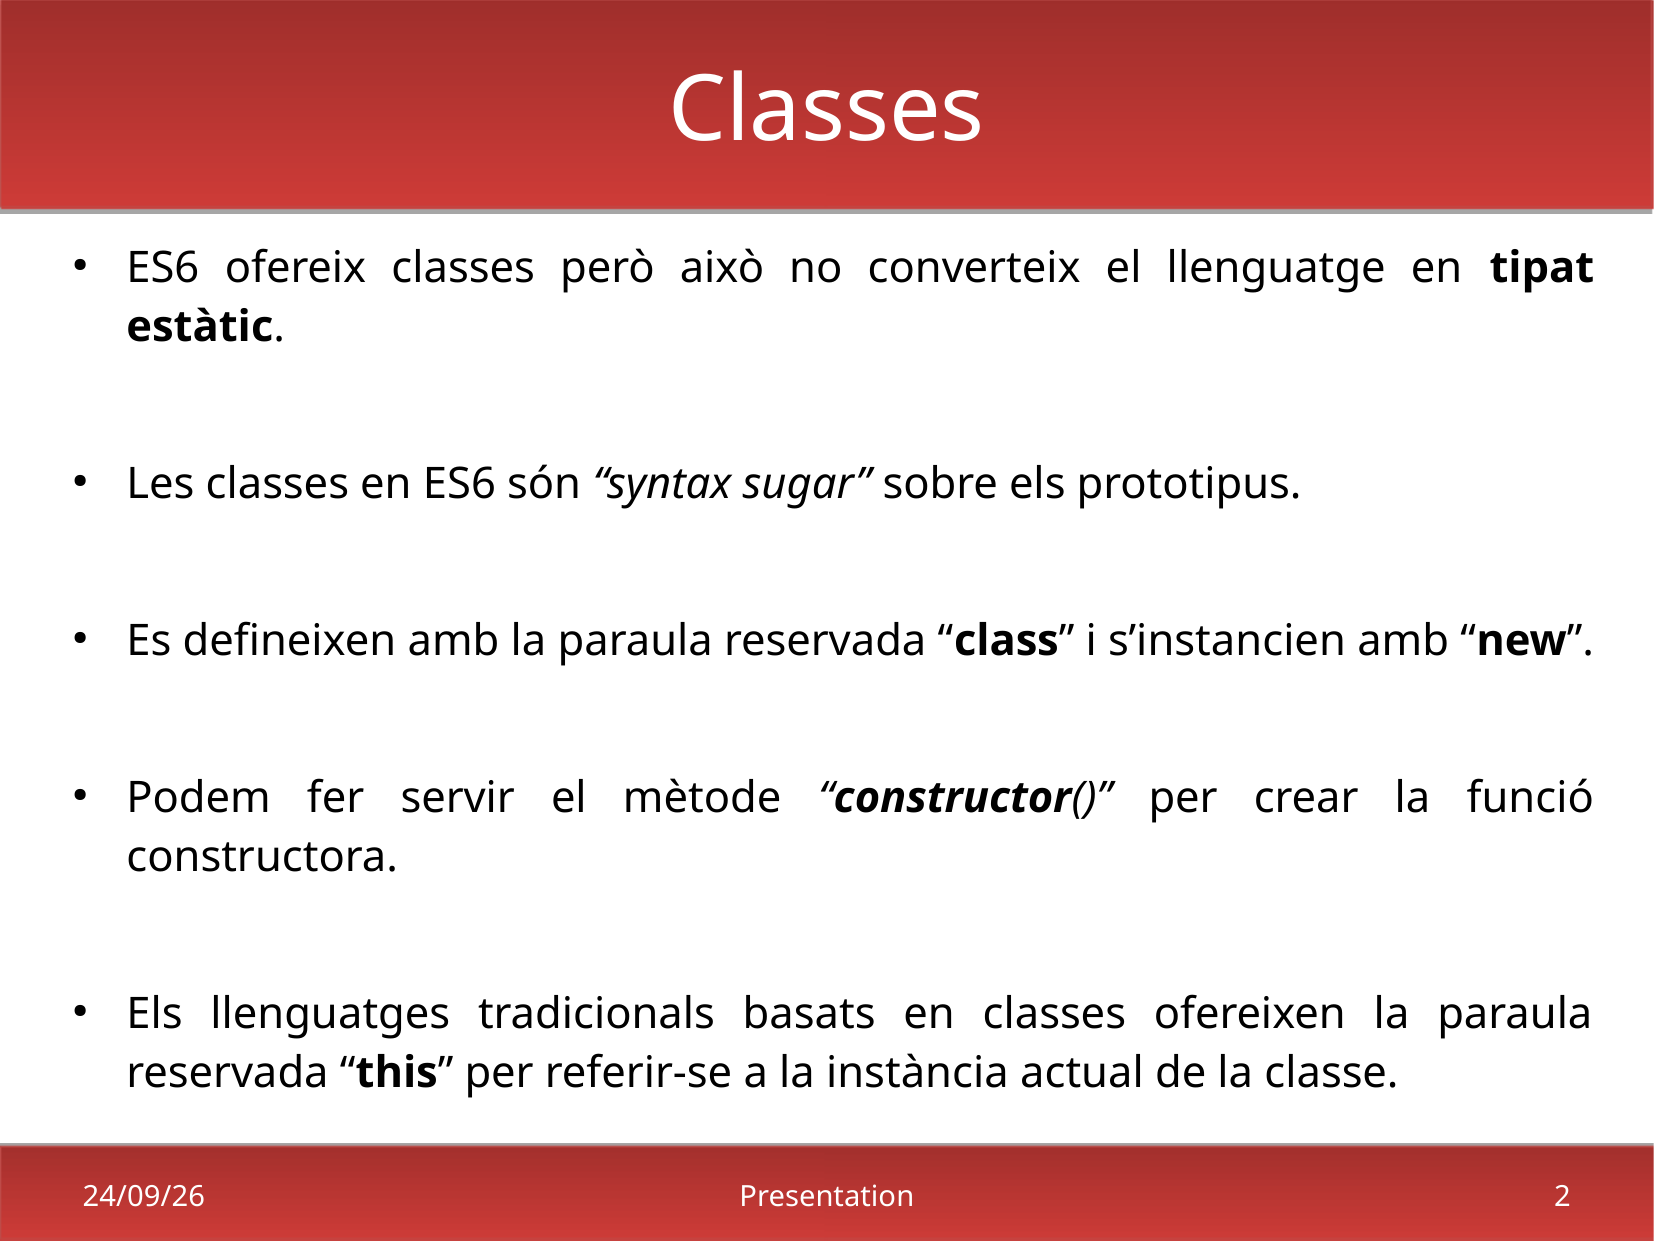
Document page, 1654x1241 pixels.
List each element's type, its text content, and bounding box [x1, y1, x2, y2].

title Classes [59, 31, 1595, 178]
picture [0, 1143, 1654, 1241]
picture [0, 0, 1654, 214]
list ES6 ofereix classes però això no converteix el llenguatge en tipat estàtic. Les classes en ES6 són “syntax sugar” sobre els prototipus. Es defineixen amb la paraula reservada “class” i s’instancien amb “new”. Podem fer servir el mètode “constructor()” per crear la funció constructora. Els llenguatges tradicionals basats en classes ofereixen la paraula reservada “this” per referir-se a la instància actual de la classe. [59, 236, 1595, 1152]
